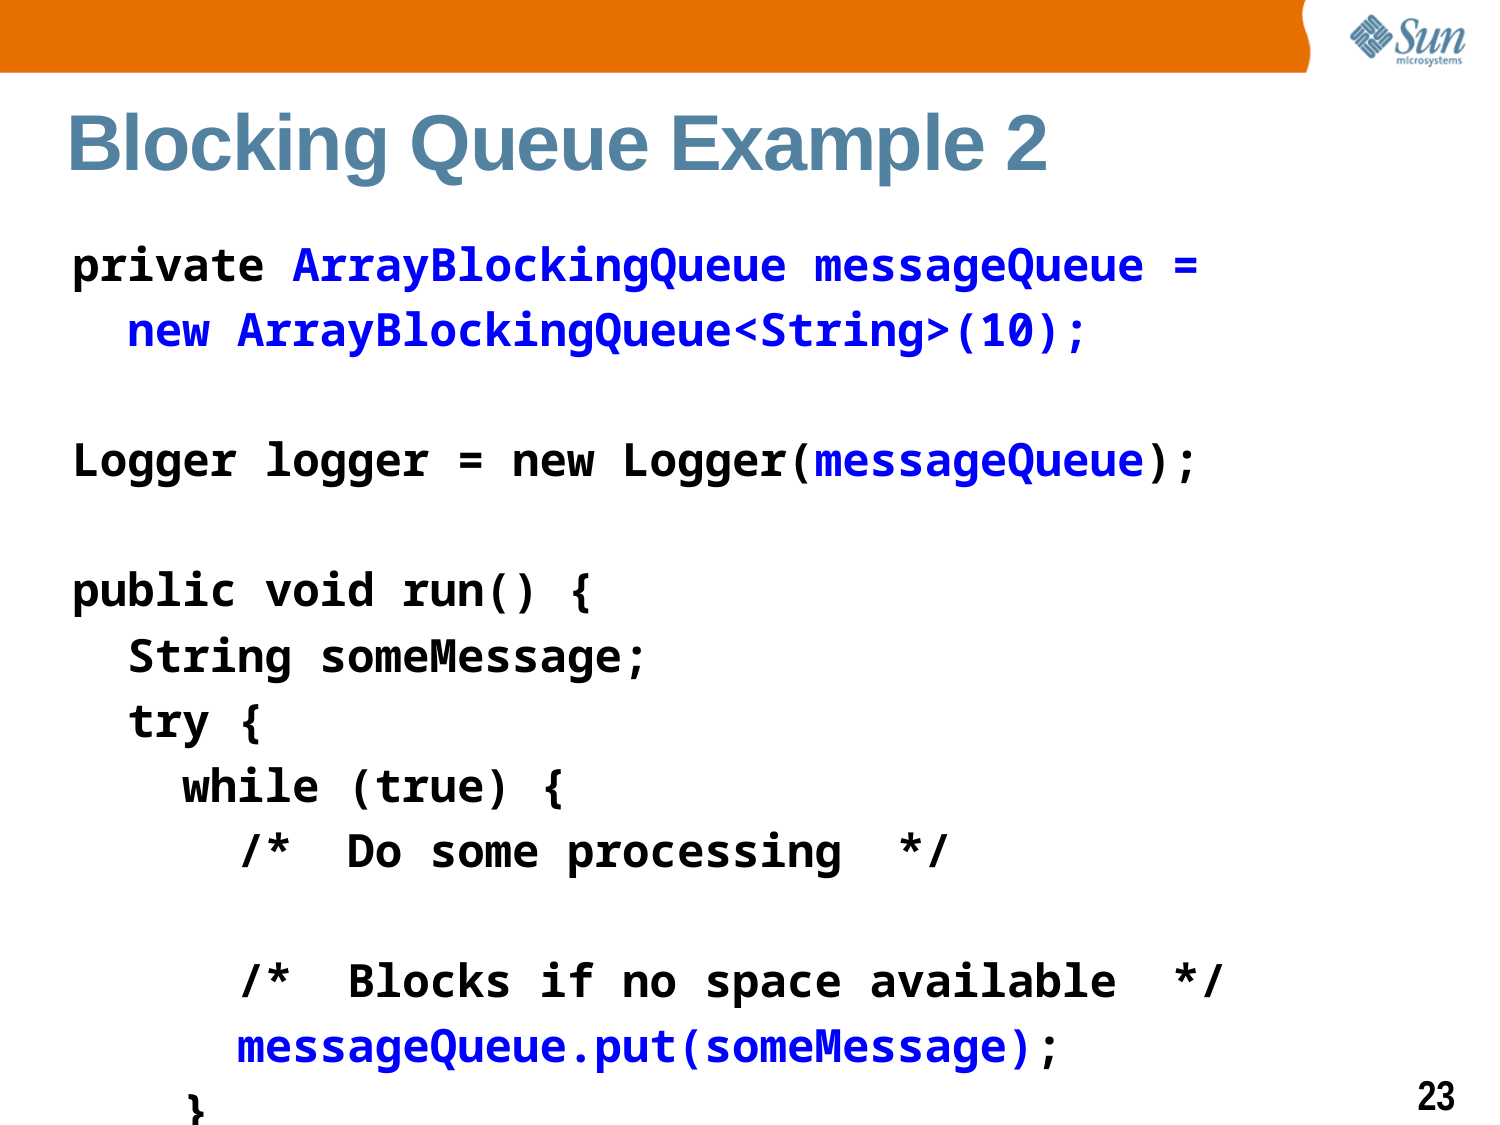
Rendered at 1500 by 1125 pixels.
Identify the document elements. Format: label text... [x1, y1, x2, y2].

text_box private ArrayBlockingQueue messageQueue = new ArrayBlockingQueue<String>(10); Logger logger = new Logger(messageQueue); public void run() { String someMessage; try { while (true) { /* Do some processing */ /* Blocks if no space available */ messageQueue.put(someMessage); } } catch (InterruptedException ie) { } } [72, 238, 1395, 1125]
picture [0, 0, 1500, 75]
title Blocking Queue Example 2 [66, 106, 1429, 249]
